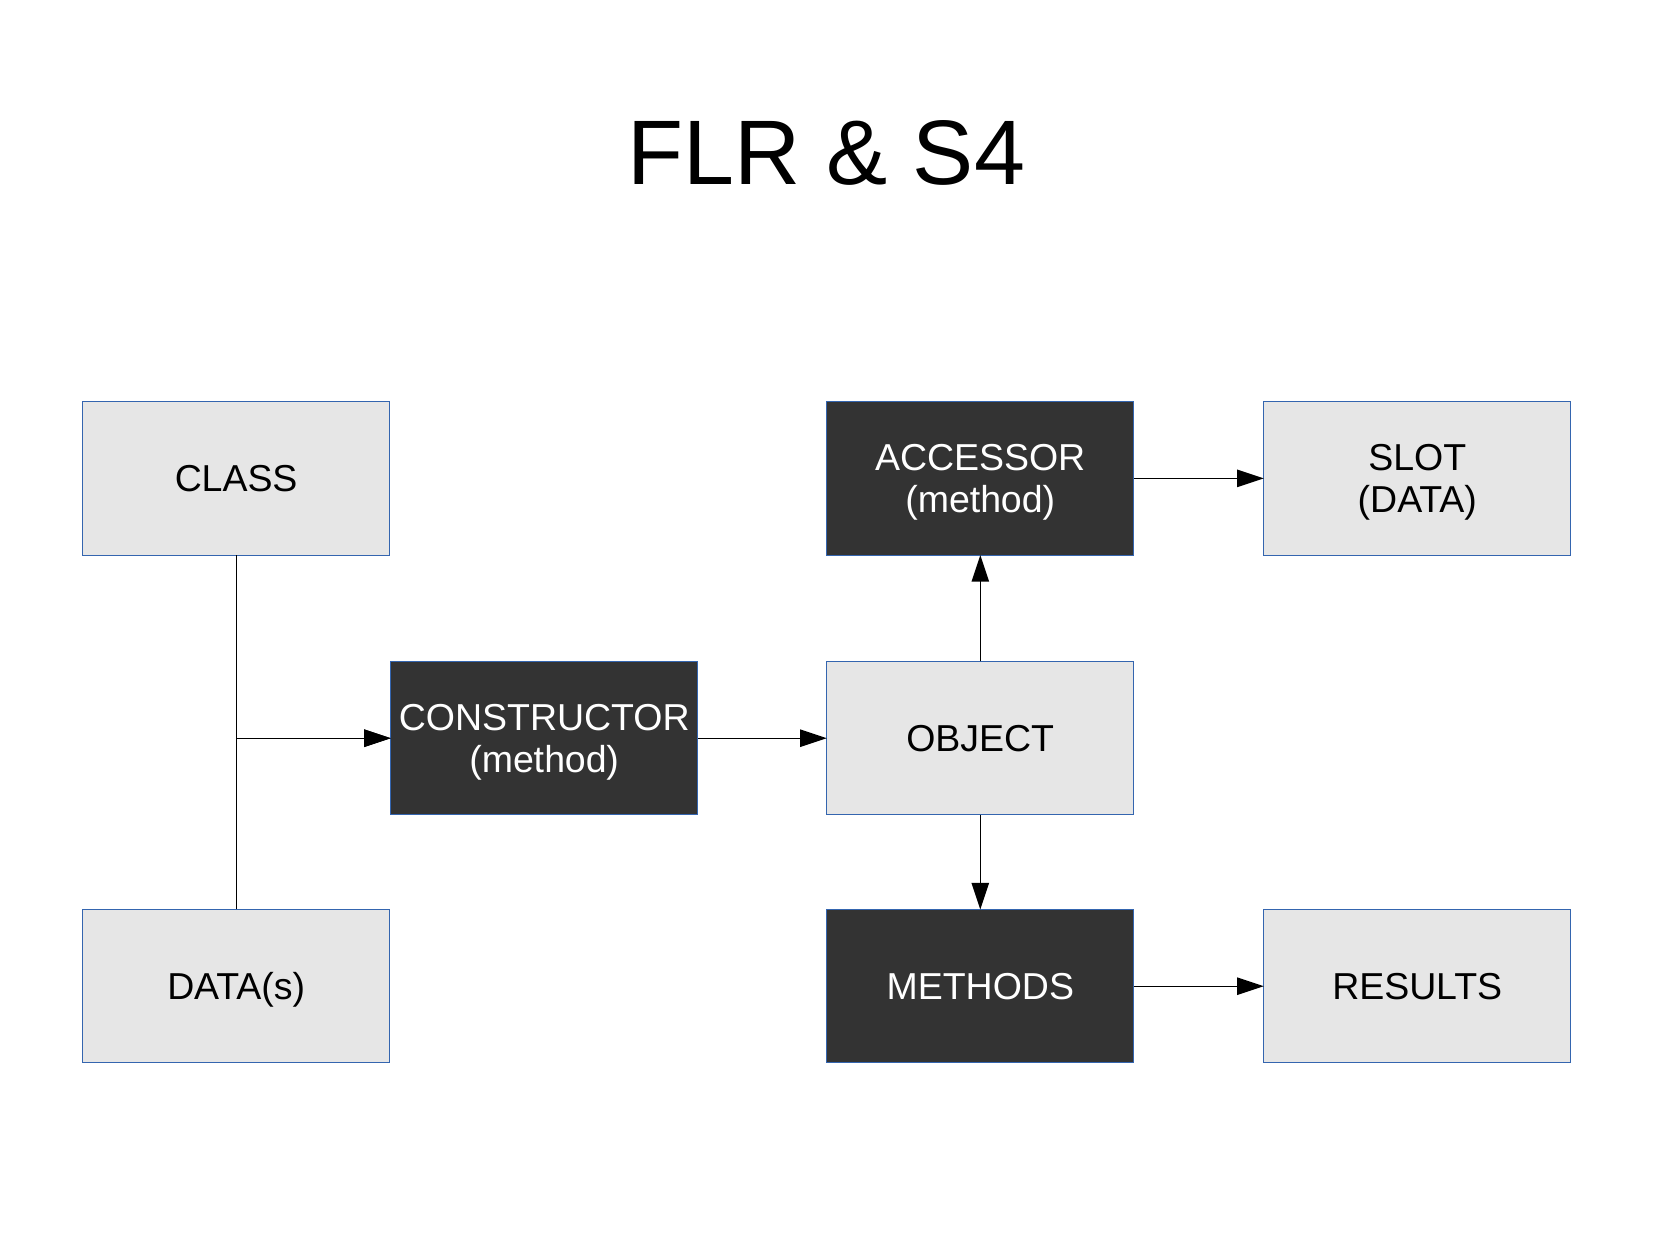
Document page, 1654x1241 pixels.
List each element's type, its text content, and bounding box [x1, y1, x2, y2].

text_box OBJECT [826, 661, 1134, 815]
text_box SLOT (DATA) [1263, 401, 1571, 556]
text_box DATA(s) [82, 909, 390, 1063]
text_box METHODS [826, 909, 1134, 1063]
text_box CONSTRUCTOR (method) [390, 661, 698, 815]
text_box RESULTS [1263, 909, 1571, 1063]
text_box ACCESSOR (method) [826, 401, 1134, 556]
title FLR & S4 [82, 49, 1571, 257]
text_box CLASS [82, 401, 390, 556]
